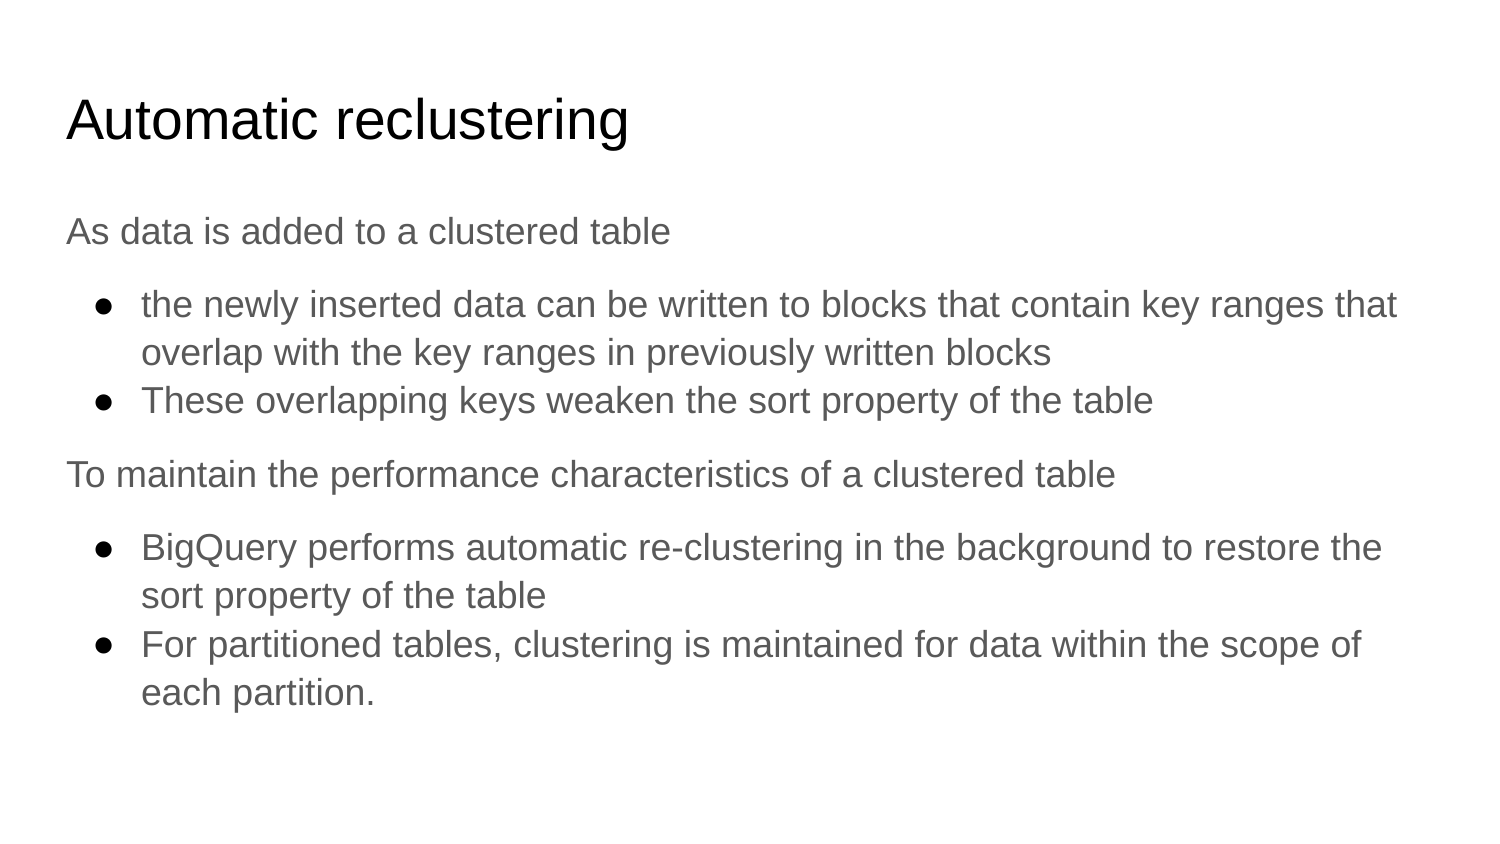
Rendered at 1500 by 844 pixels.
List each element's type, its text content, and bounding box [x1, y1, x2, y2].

list As data is added to a clustered table the newly inserted data can be written to blocks that contain key ranges that overlap with the key ranges in previously written blocks These overlapping keys weaken the sort property of the table To maintain the performance characteristics of a clustered table BigQuery performs automatic re-clustering in the background to restore the sort property of the table For partitioned tables, clustering is maintained for data within the scope of each partition. [51, 189, 1449, 750]
title Automatic reclustering [51, 72, 1449, 167]
